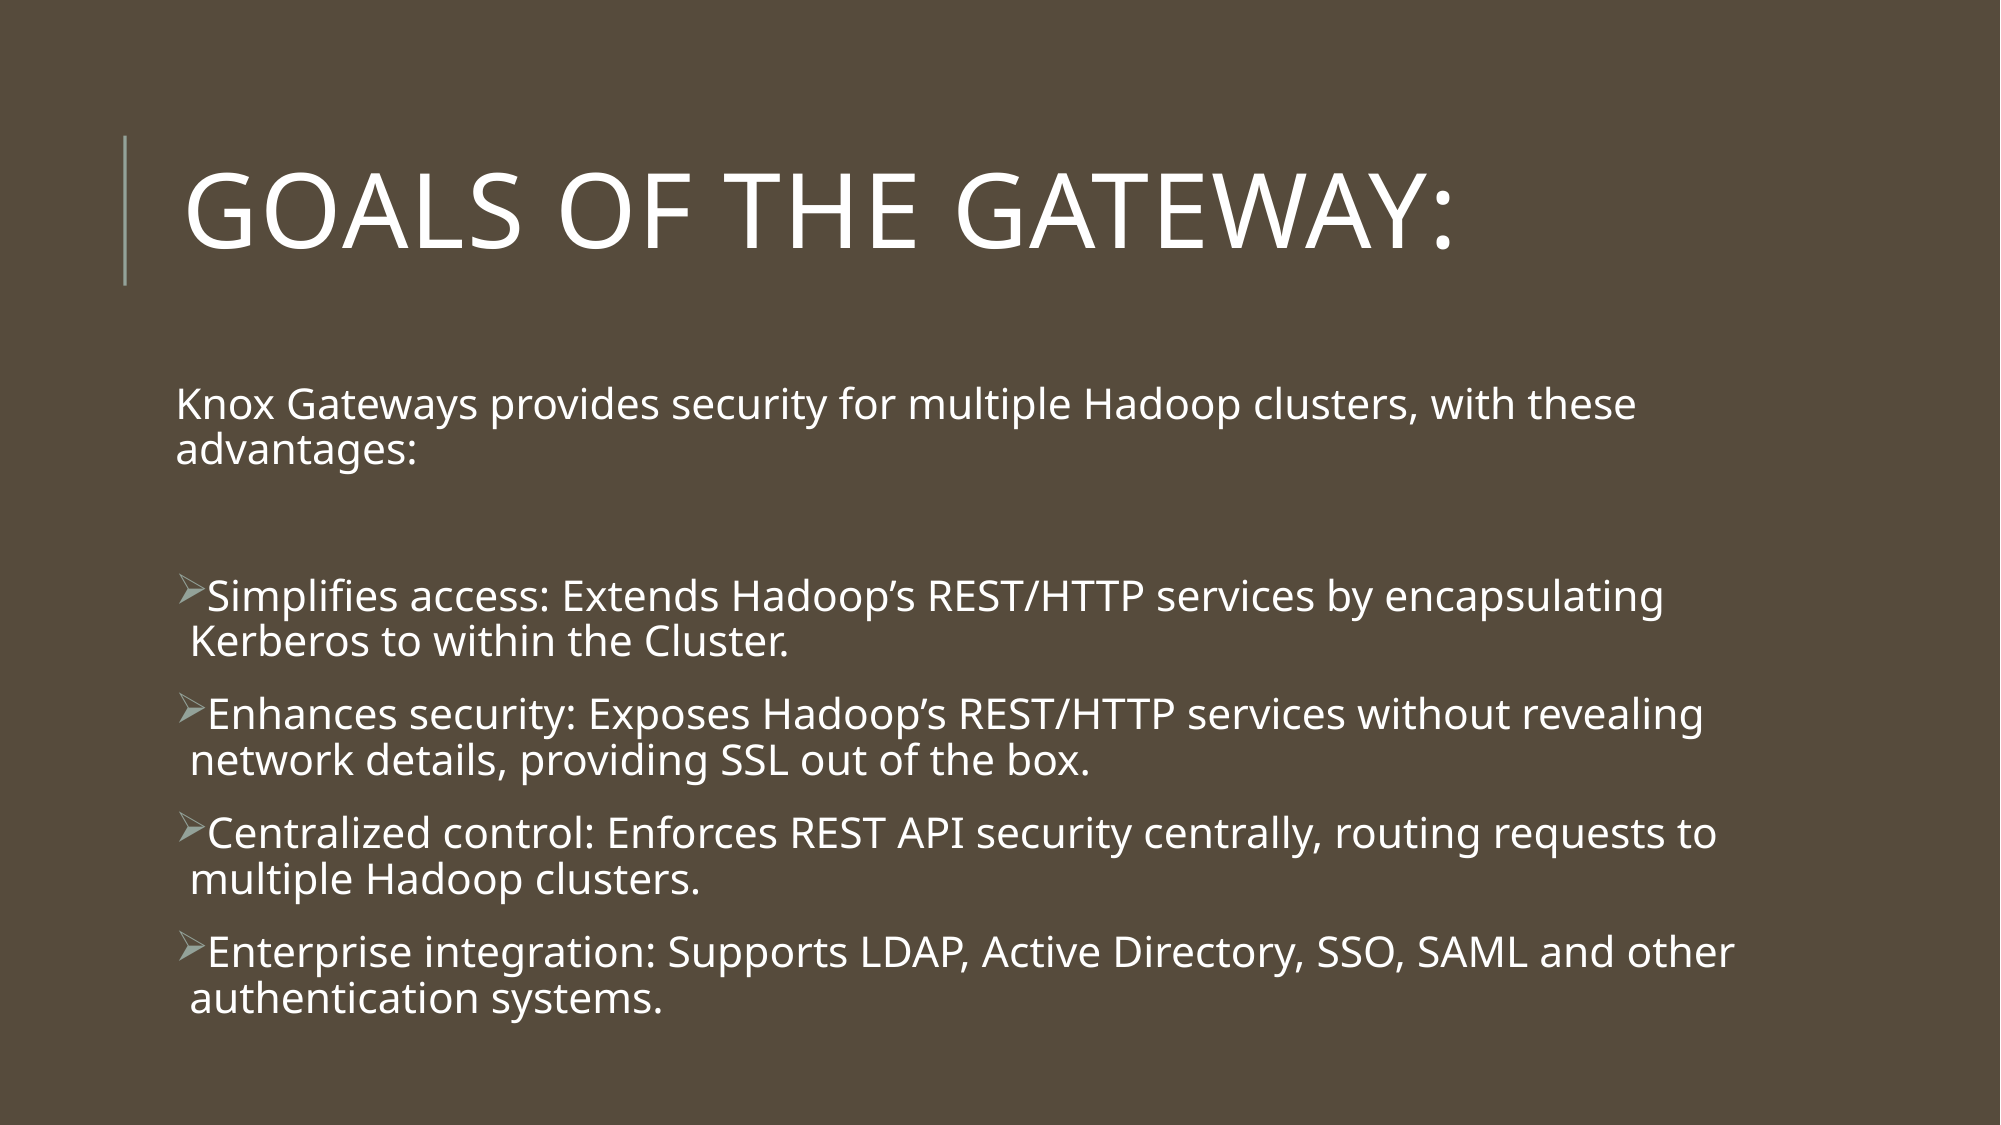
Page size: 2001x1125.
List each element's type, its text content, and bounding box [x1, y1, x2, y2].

title goals of the gateway: [168, 96, 1763, 342]
list Knox Gateways provides security for multiple Hadoop clusters, with these advantages: Simplifies access: Extends Hadoop’s REST/HTTP services by encapsulating Kerberos to within the Cluster. Enhances security: Exposes Hadoop’s REST/HTTP services without revealing network details, providing SSL out of the box. Centralized control: Enforces REST API security centrally, routing requests to multiple Hadoop clusters. Enterprise integration: Supports LDAP, Active Directory, SSO, SAML and other authentication systems. [168, 375, 1763, 1035]
